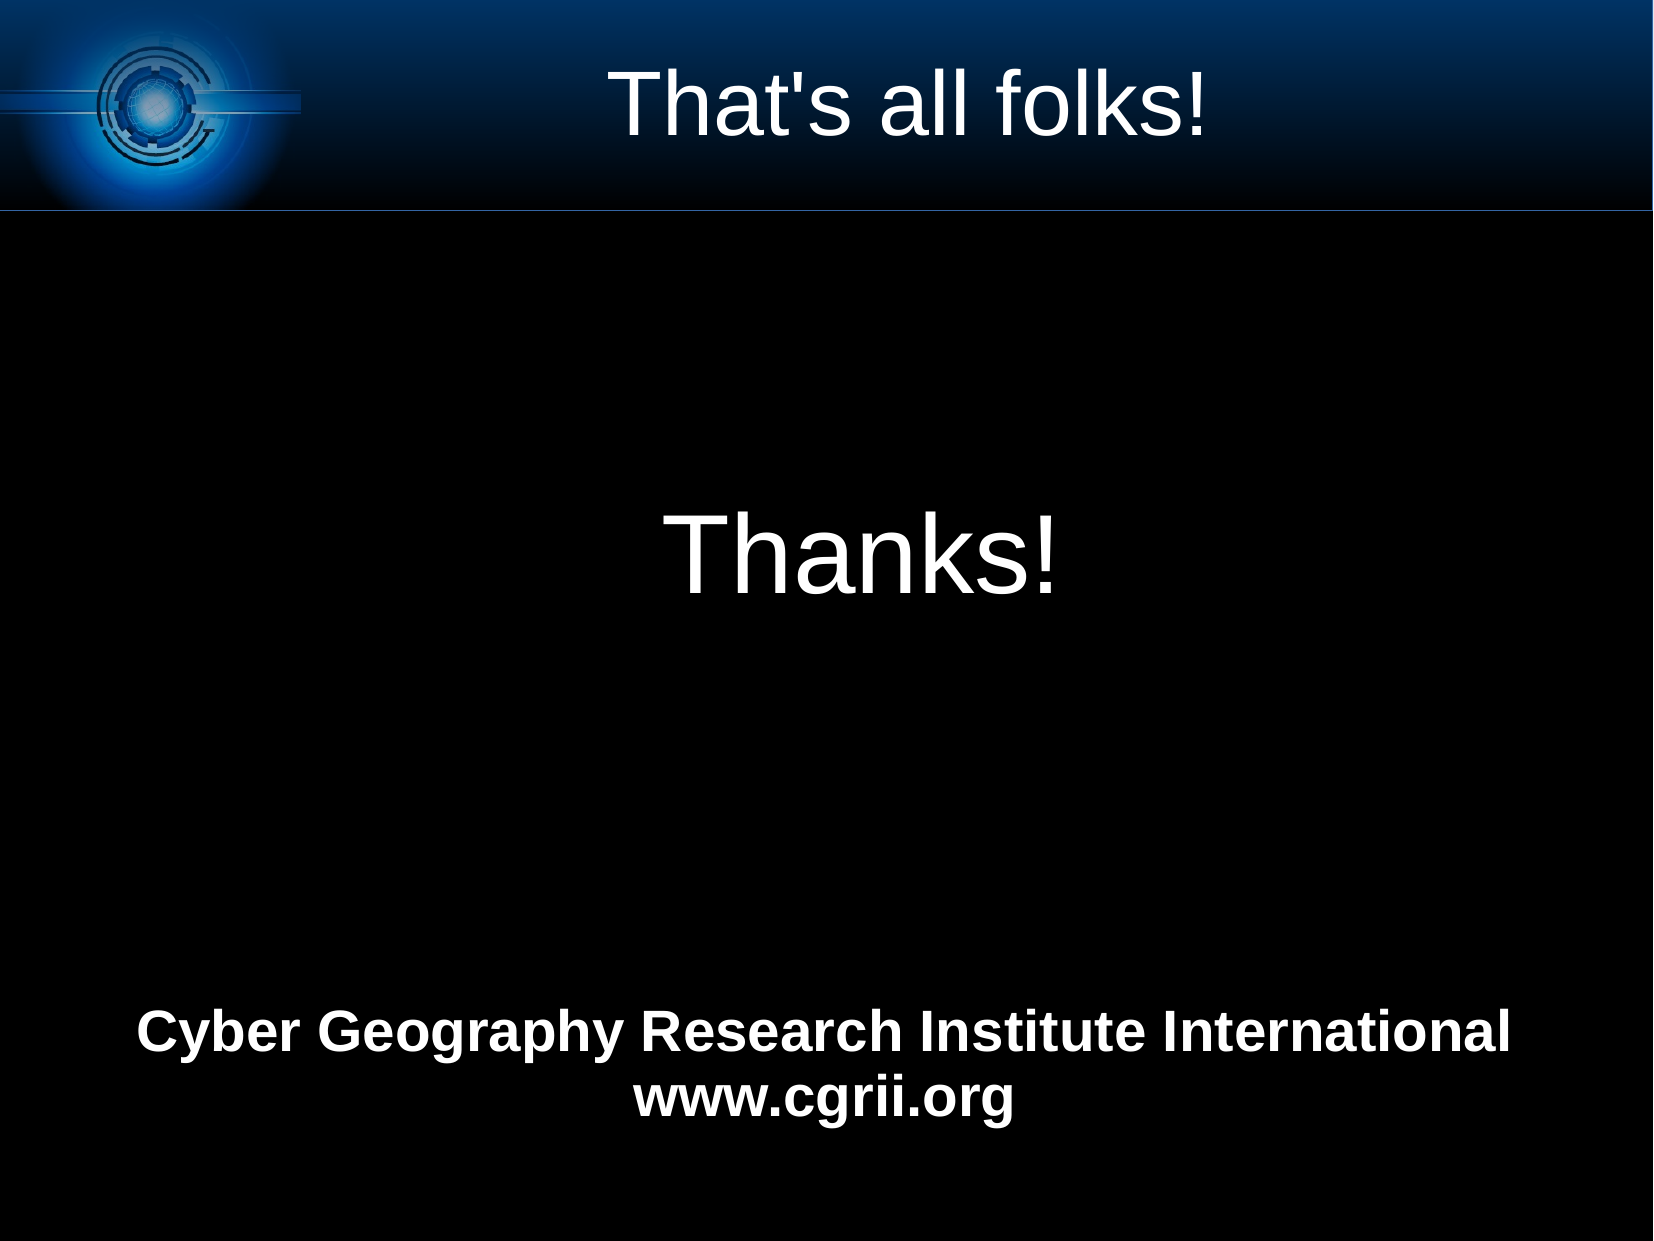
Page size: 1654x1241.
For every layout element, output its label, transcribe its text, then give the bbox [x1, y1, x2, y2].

title That's all folks! [165, 0, 1653, 208]
picture [0, 87, 301, 210]
title Cyber Geography Research Institute International www.cgrii.org [45, 990, 1606, 1138]
list Thanks! [82, 492, 1571, 643]
